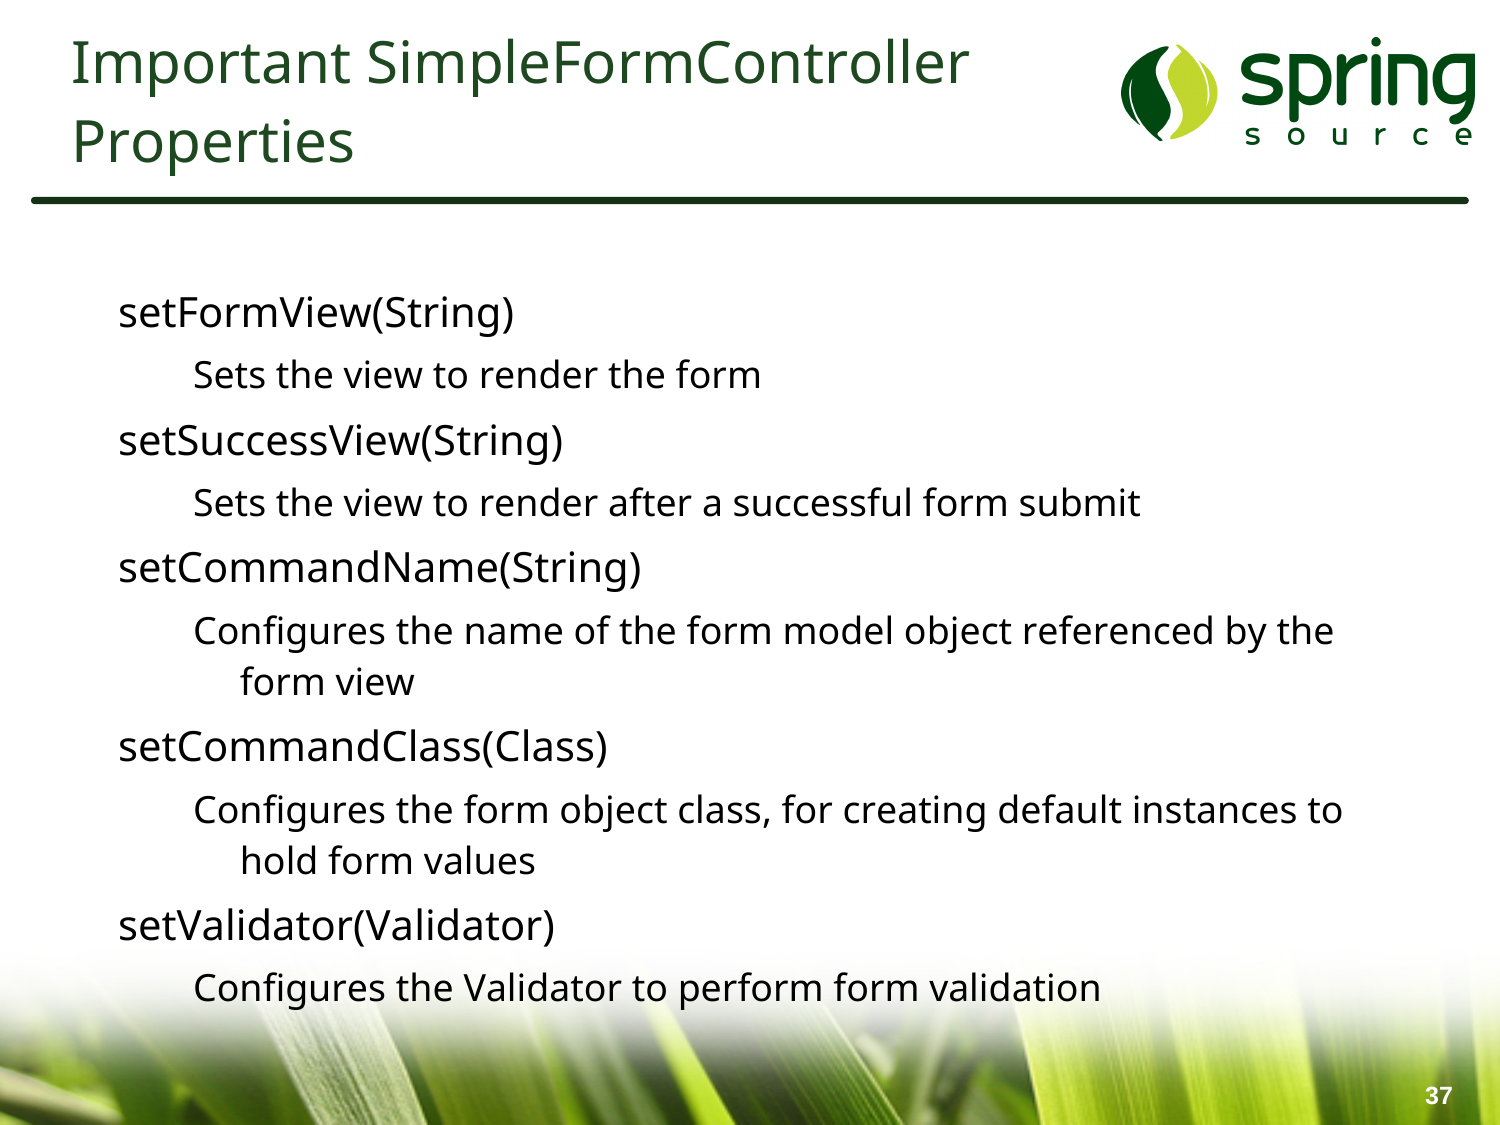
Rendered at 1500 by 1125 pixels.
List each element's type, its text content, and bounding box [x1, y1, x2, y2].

picture [0, 944, 1500, 1125]
list setFormView(String) Sets the view to render the form setSuccessView(String) Sets the view to render after a successful form submit setCommandName(String) Configures the name of the form model object referenced by the form view setCommandClass(Class) Configures the form object class, for creating default instances to hold form values setValidator(Validator) Configures the Validator to perform form validation [103, 275, 1394, 951]
picture [1121, 37, 1475, 145]
title Important SimpleFormController Properties [56, 13, 1089, 176]
